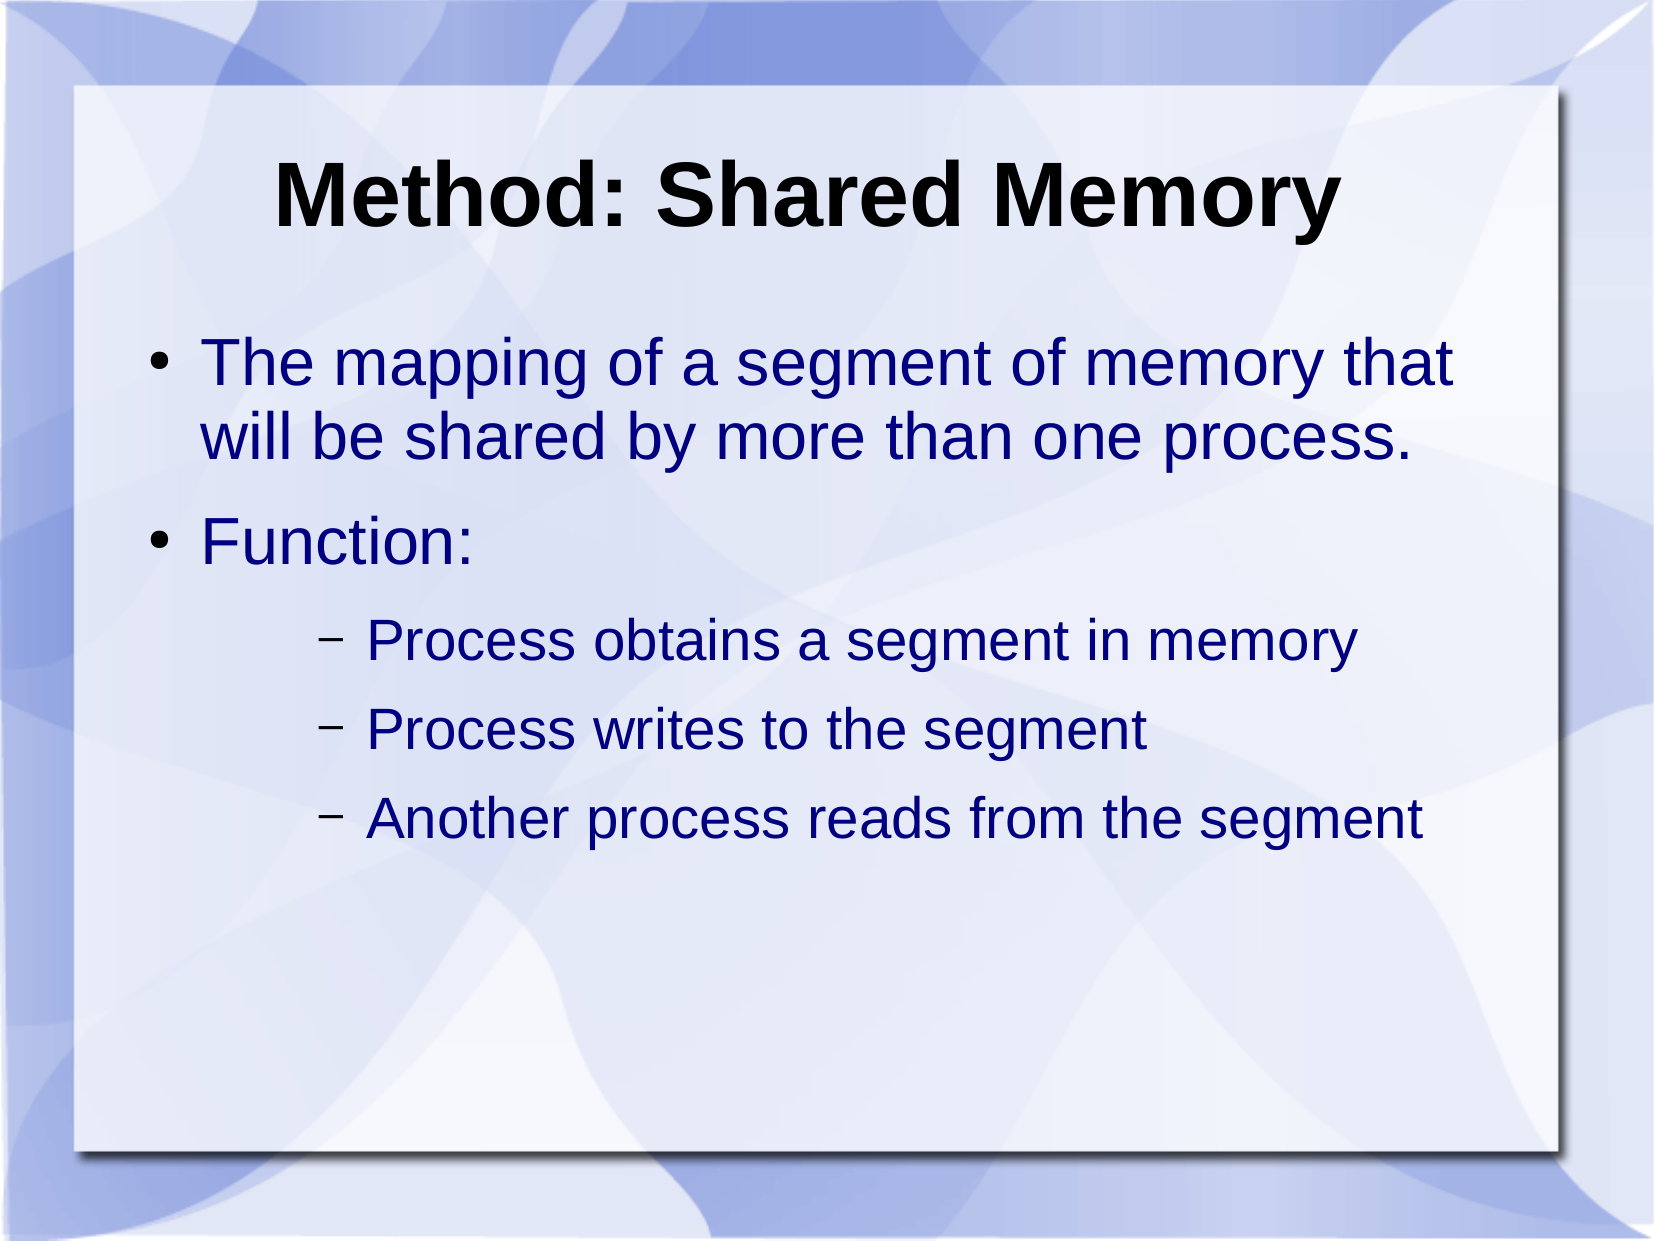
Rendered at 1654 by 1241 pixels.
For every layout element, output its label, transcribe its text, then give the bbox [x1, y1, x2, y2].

list The mapping of a segment of memory that will be shared by more than one process. Function: Process obtains a segment in memory Process writes to the segment Another process reads from the segment [129, 324, 1489, 960]
title Method: Shared Memory [82, 98, 1536, 291]
picture [0, 0, 1654, 1241]
